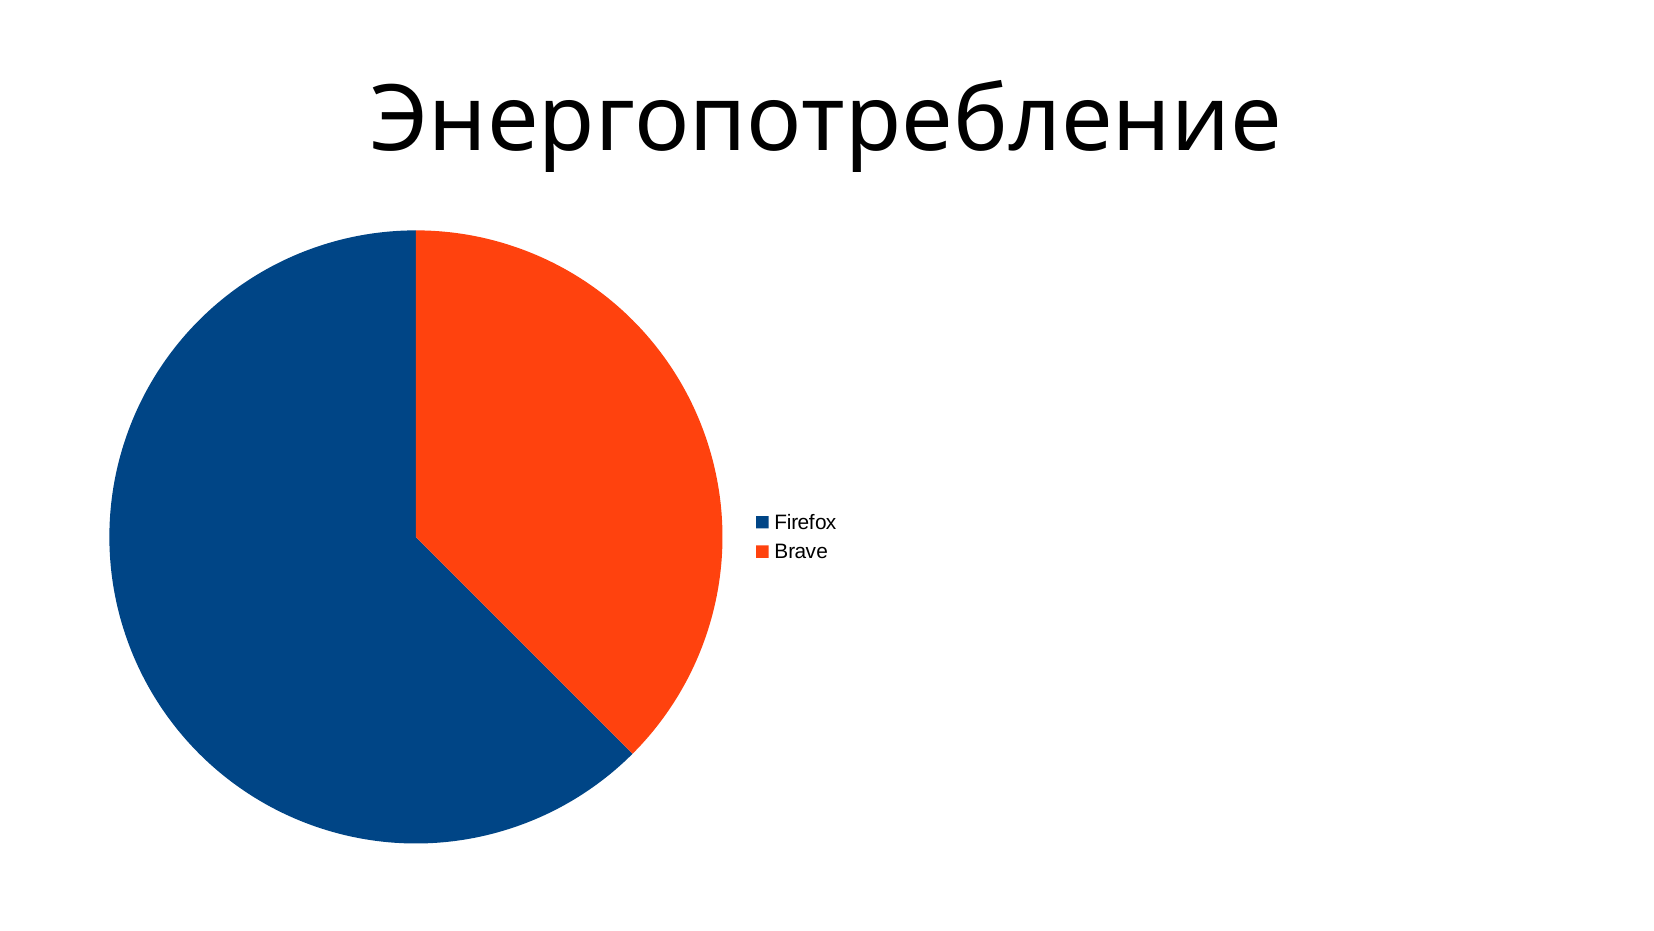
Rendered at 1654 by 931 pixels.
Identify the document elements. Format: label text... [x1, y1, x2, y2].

title Энергопотребление [82, 37, 1571, 193]
chart [82, 217, 857, 857]
